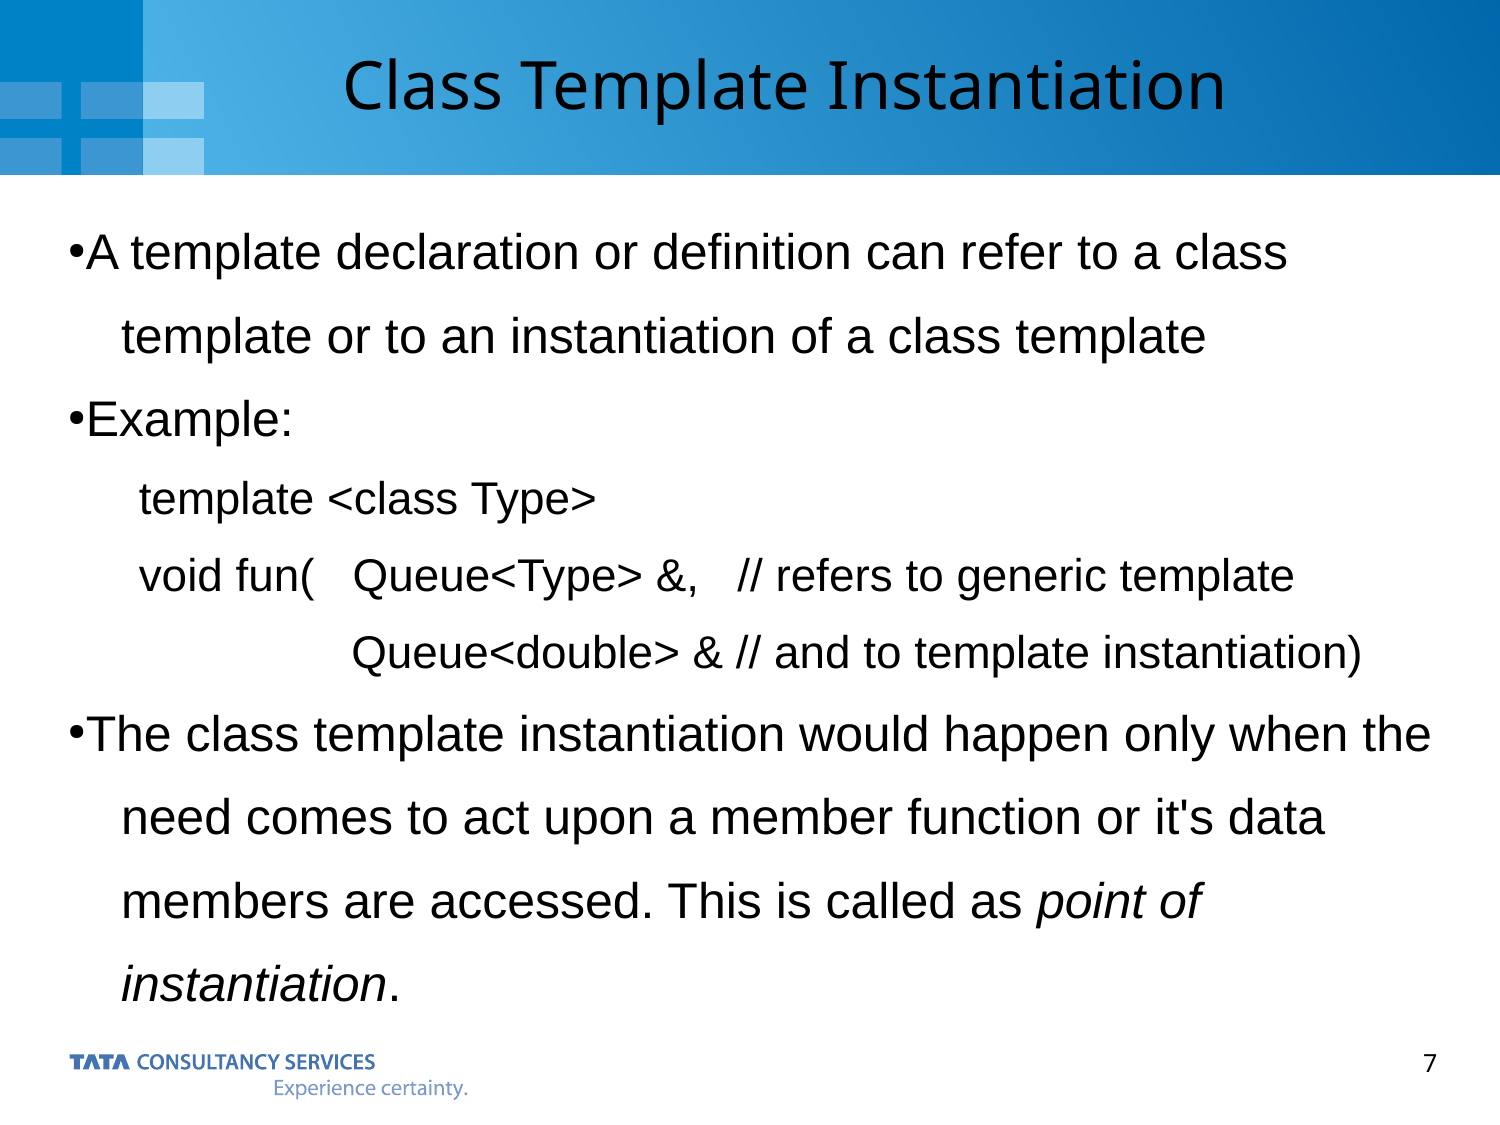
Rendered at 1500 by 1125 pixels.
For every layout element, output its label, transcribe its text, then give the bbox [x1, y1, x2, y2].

text_box Class Template Instantiation [224, 11, 1347, 154]
text_box A template declaration or definition can refer to a class template or to an instantiation of a class template Example: template <class Type> void fun( Queue<Type> &, // refers to generic template Queue<double> & // and to template instantiation) The class template instantiation would happen only when the need comes to act upon a member function or it's data members are accessed. This is called as point of instantiation. [35, 188, 1465, 1040]
